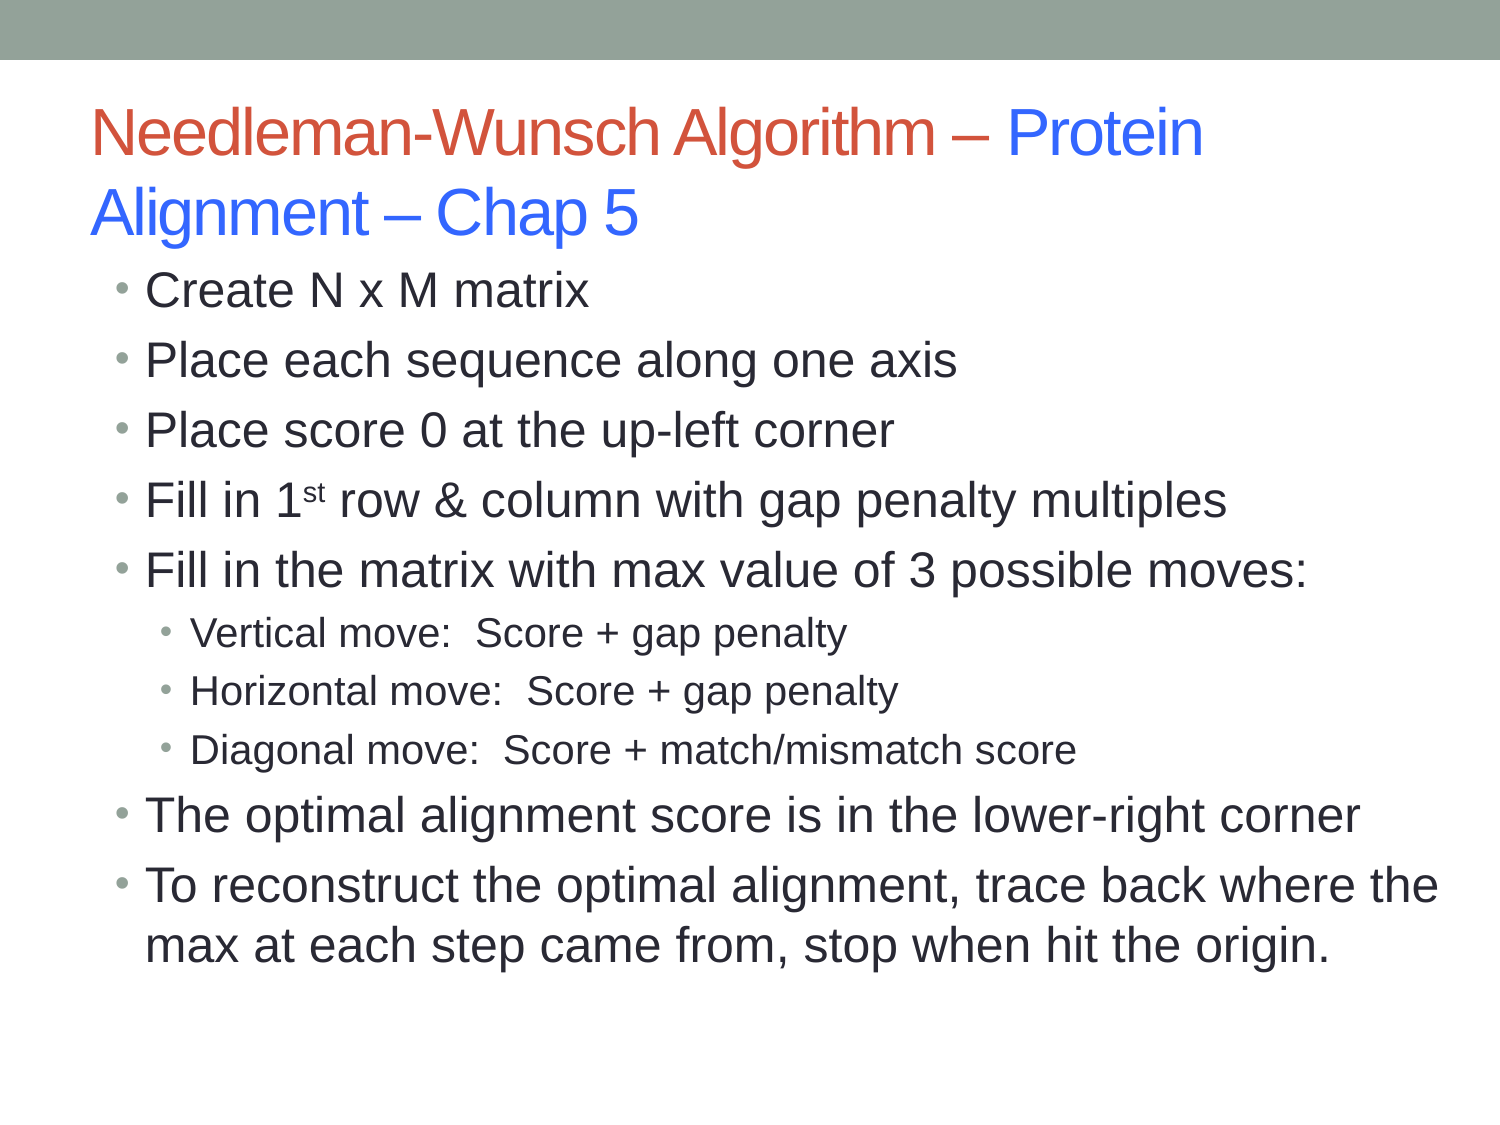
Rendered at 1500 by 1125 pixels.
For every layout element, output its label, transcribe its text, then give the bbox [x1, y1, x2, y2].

list Create N x M matrix Place each sequence along one axis Place score 0 at the up-left corner Fill in 1st row & column with gap penalty multiples Fill in the matrix with max value of 3 possible moves: Vertical move: Score + gap penalty Horizontal move: Score + gap penalty Diagonal move: Score + match/mismatch score The optimal alignment score is in the lower-right corner To reconstruct the optimal alignment, trace back where the max at each step came from, stop when hit the origin. [99, 249, 1500, 1063]
title Needleman-Wunsch Algorithm – Protein Alignment – Chap 5 [75, 87, 1425, 250]
